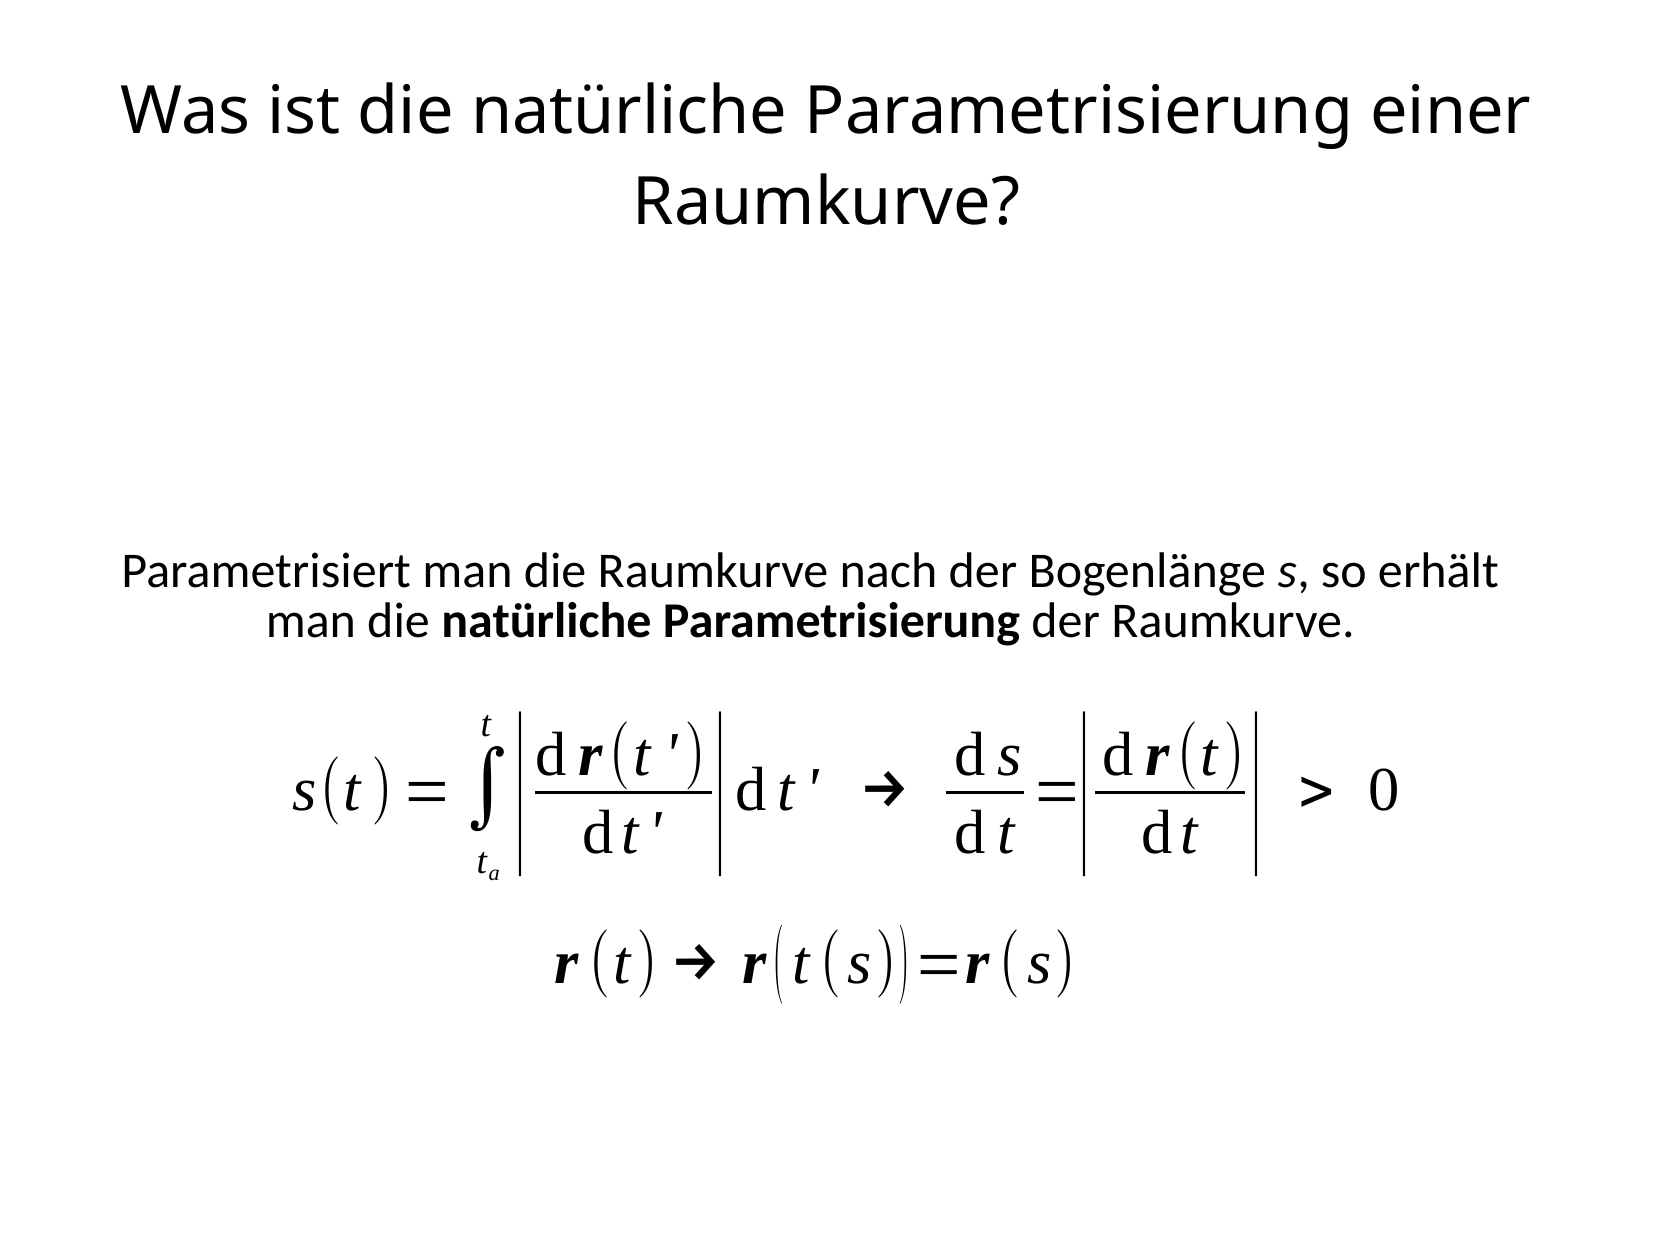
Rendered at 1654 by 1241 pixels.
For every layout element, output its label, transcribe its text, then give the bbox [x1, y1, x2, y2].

subtitle Parametrisiert man die Raumkurve nach der Bogenlänge s, so erhält man die natürliche Parametrisierung der Raumkurve. [82, 290, 1538, 1010]
chart [273, 700, 1416, 887]
title Was ist die natürliche Parametrisierung einer Raumkurve? [82, 49, 1571, 257]
chart [539, 925, 1091, 1005]
